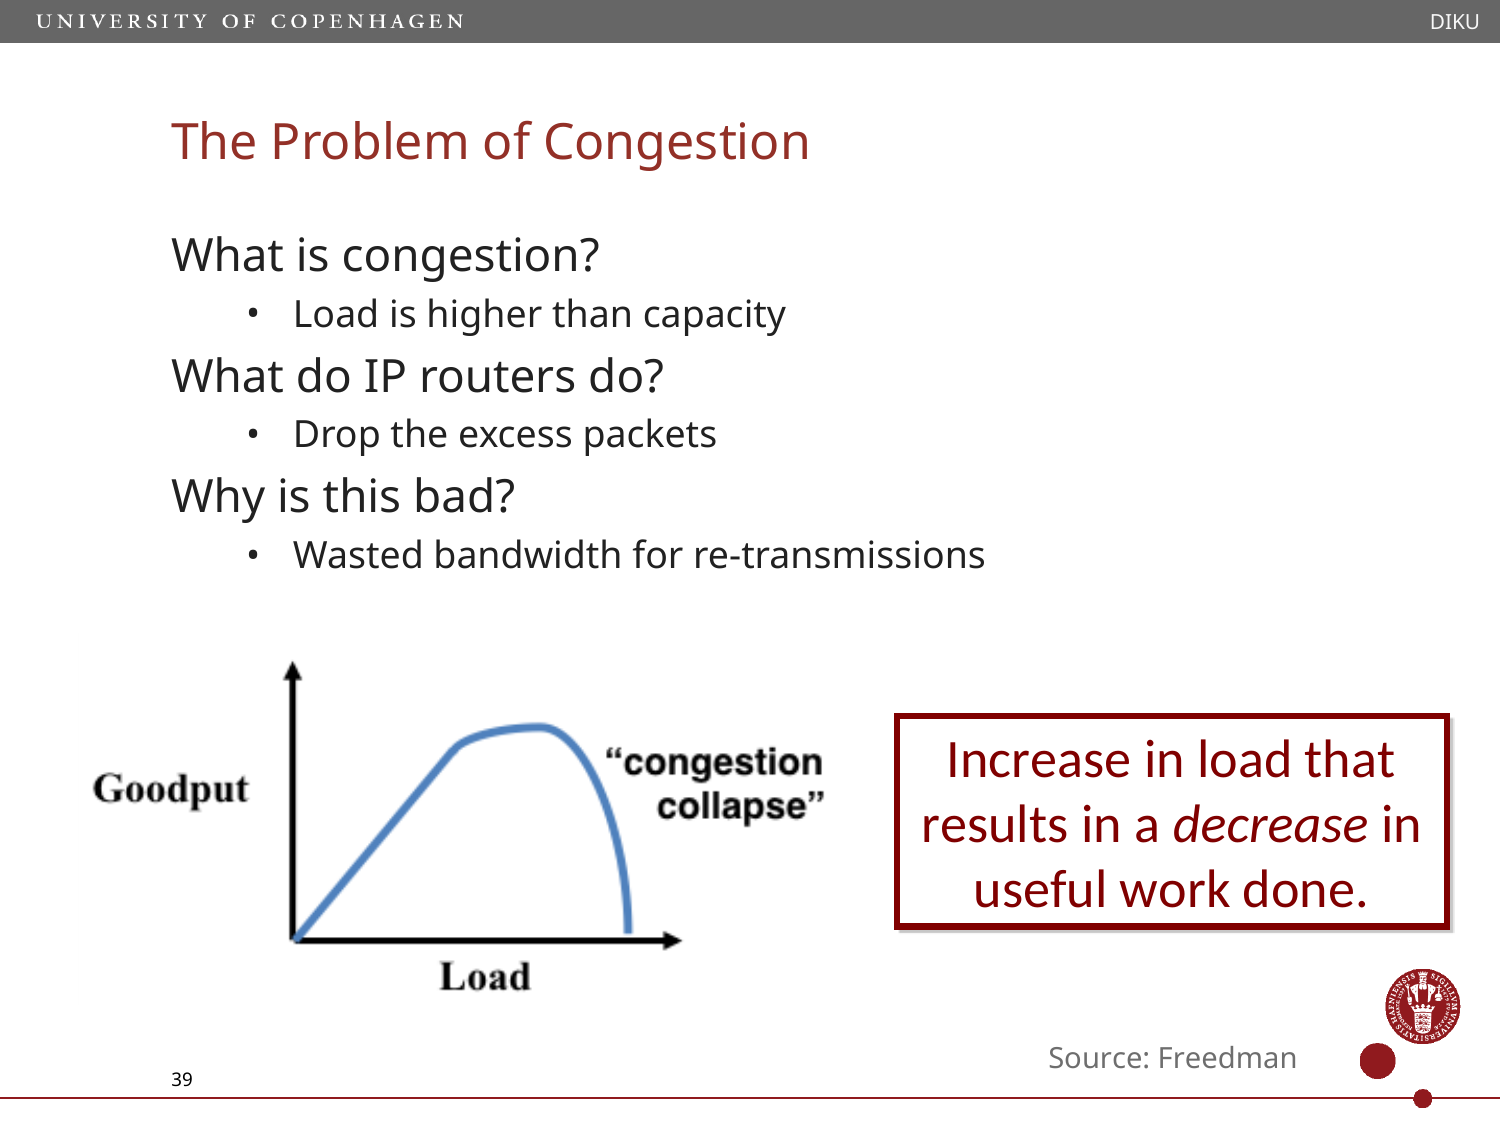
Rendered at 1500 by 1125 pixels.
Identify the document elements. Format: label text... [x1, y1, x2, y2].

text_box DIKU [469, 0, 1495, 43]
list What is congestion? Load is higher than capacity What do IP routers do? Drop the excess packets Why is this bad? Wasted bandwidth for re-transmissions [171, 225, 1329, 900]
text_box Source: Freedman [1033, 1031, 1341, 1083]
text_box <number> [171, 1067, 522, 1092]
text_box Increase in load that results in a decrease in useful work done. [896, 716, 1447, 927]
title The Problem of Congestion [171, 75, 1329, 171]
picture [0, 633, 1500, 1122]
